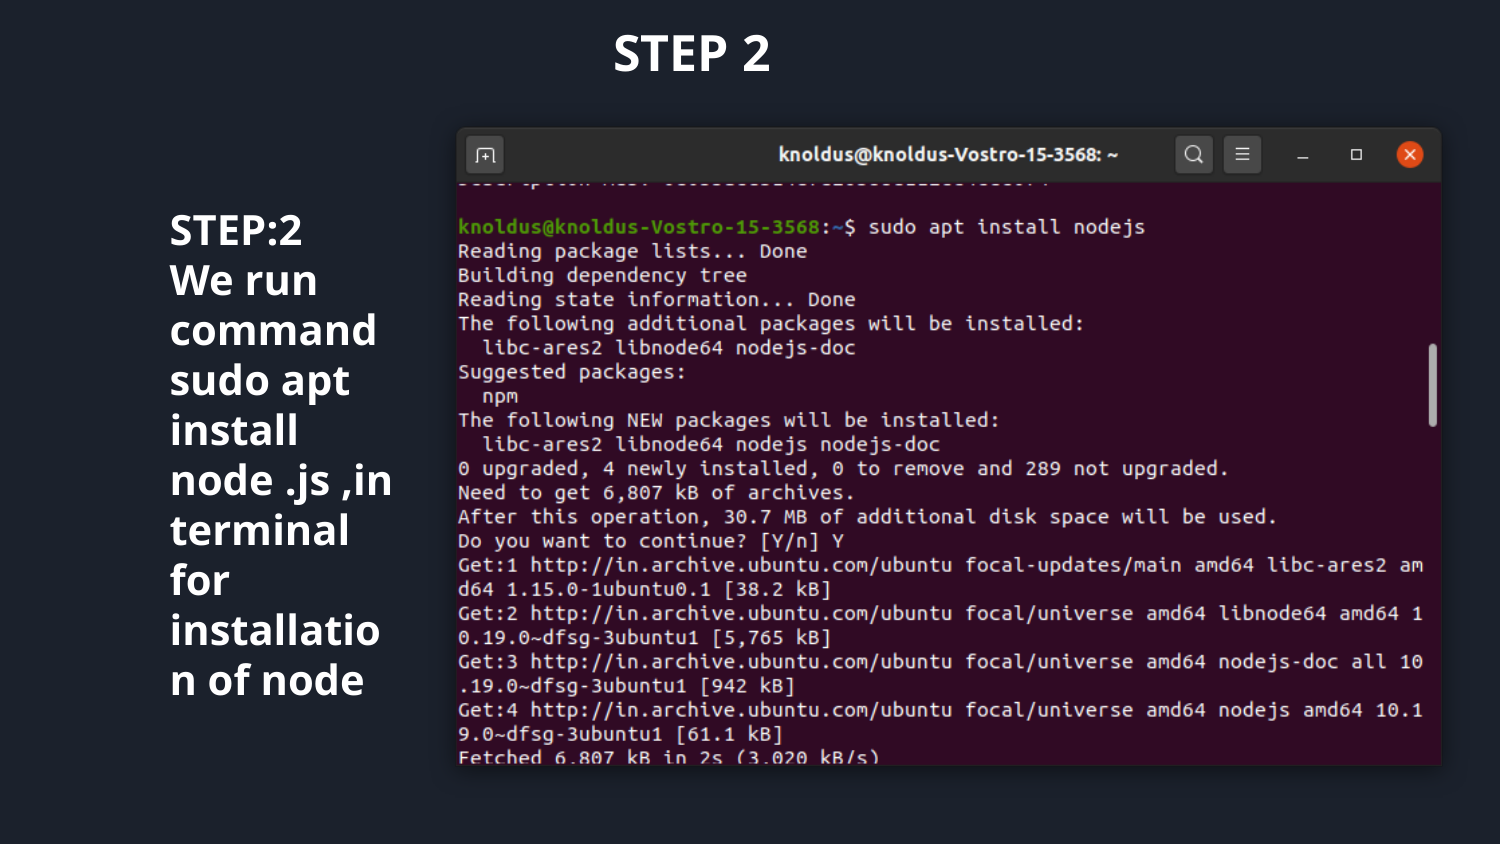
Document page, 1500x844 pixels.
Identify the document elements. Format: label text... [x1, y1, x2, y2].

picture [422, 97, 1476, 804]
text_box STEP:2 We run command sudo apt install node .js ,in terminal for installation of node [154, 188, 423, 720]
text_box STEP 2 [585, 6, 1074, 97]
